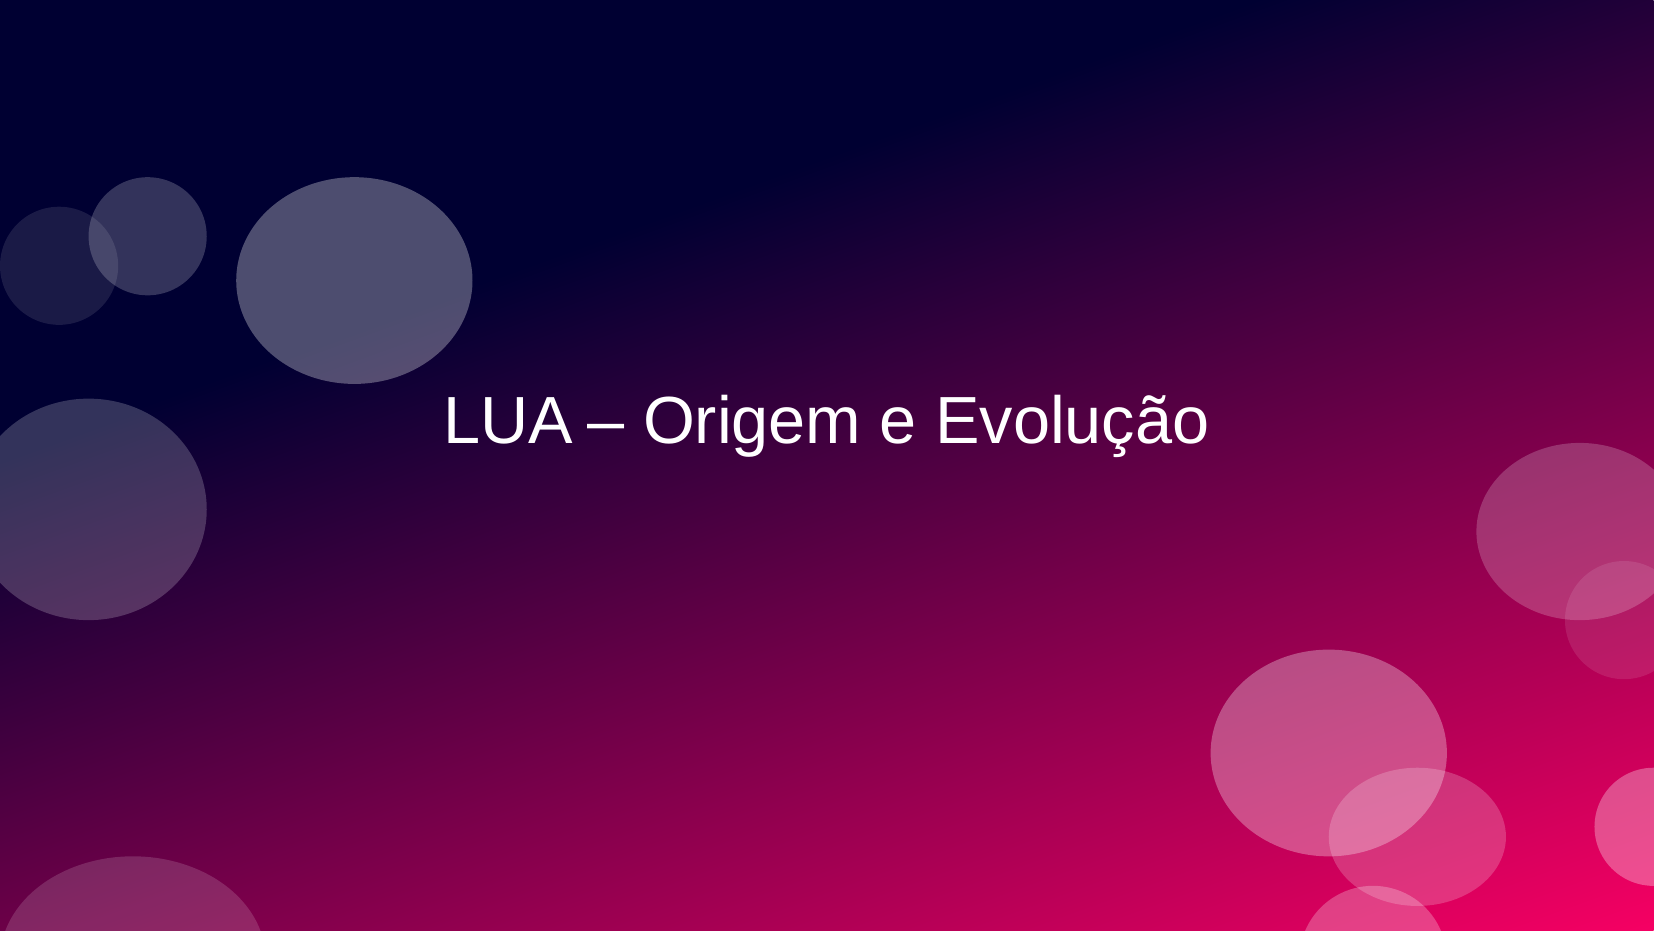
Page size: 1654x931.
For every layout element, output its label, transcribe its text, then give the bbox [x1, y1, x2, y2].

subtitle LUA – Origem e Evolução [88, 44, 1565, 798]
